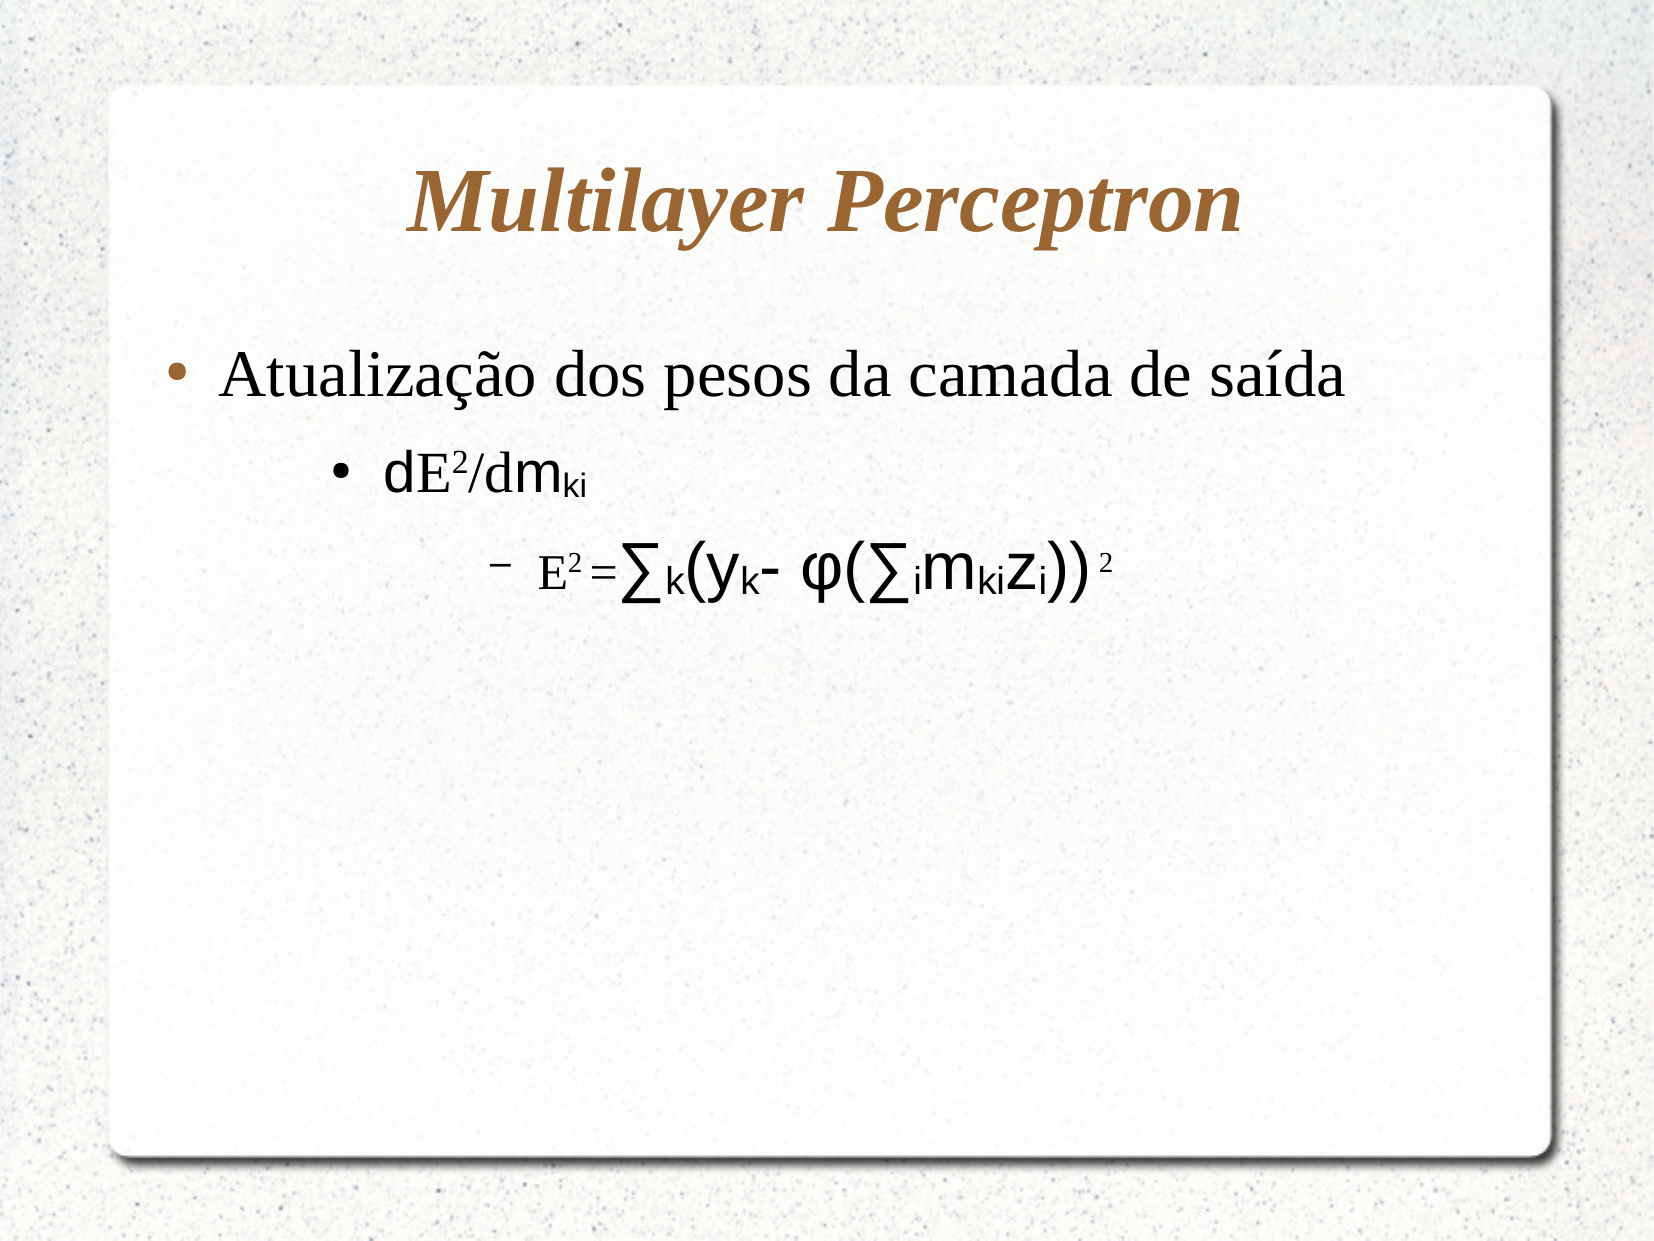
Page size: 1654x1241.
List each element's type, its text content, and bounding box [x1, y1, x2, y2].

picture [0, 0, 1654, 1241]
list Atualização dos pesos da camada de saída dE2/dmki E2 =∑k(yk- φ(∑imkizi)) 2 [147, 336, 1506, 1241]
title Multilayer Perceptron [118, 96, 1536, 304]
